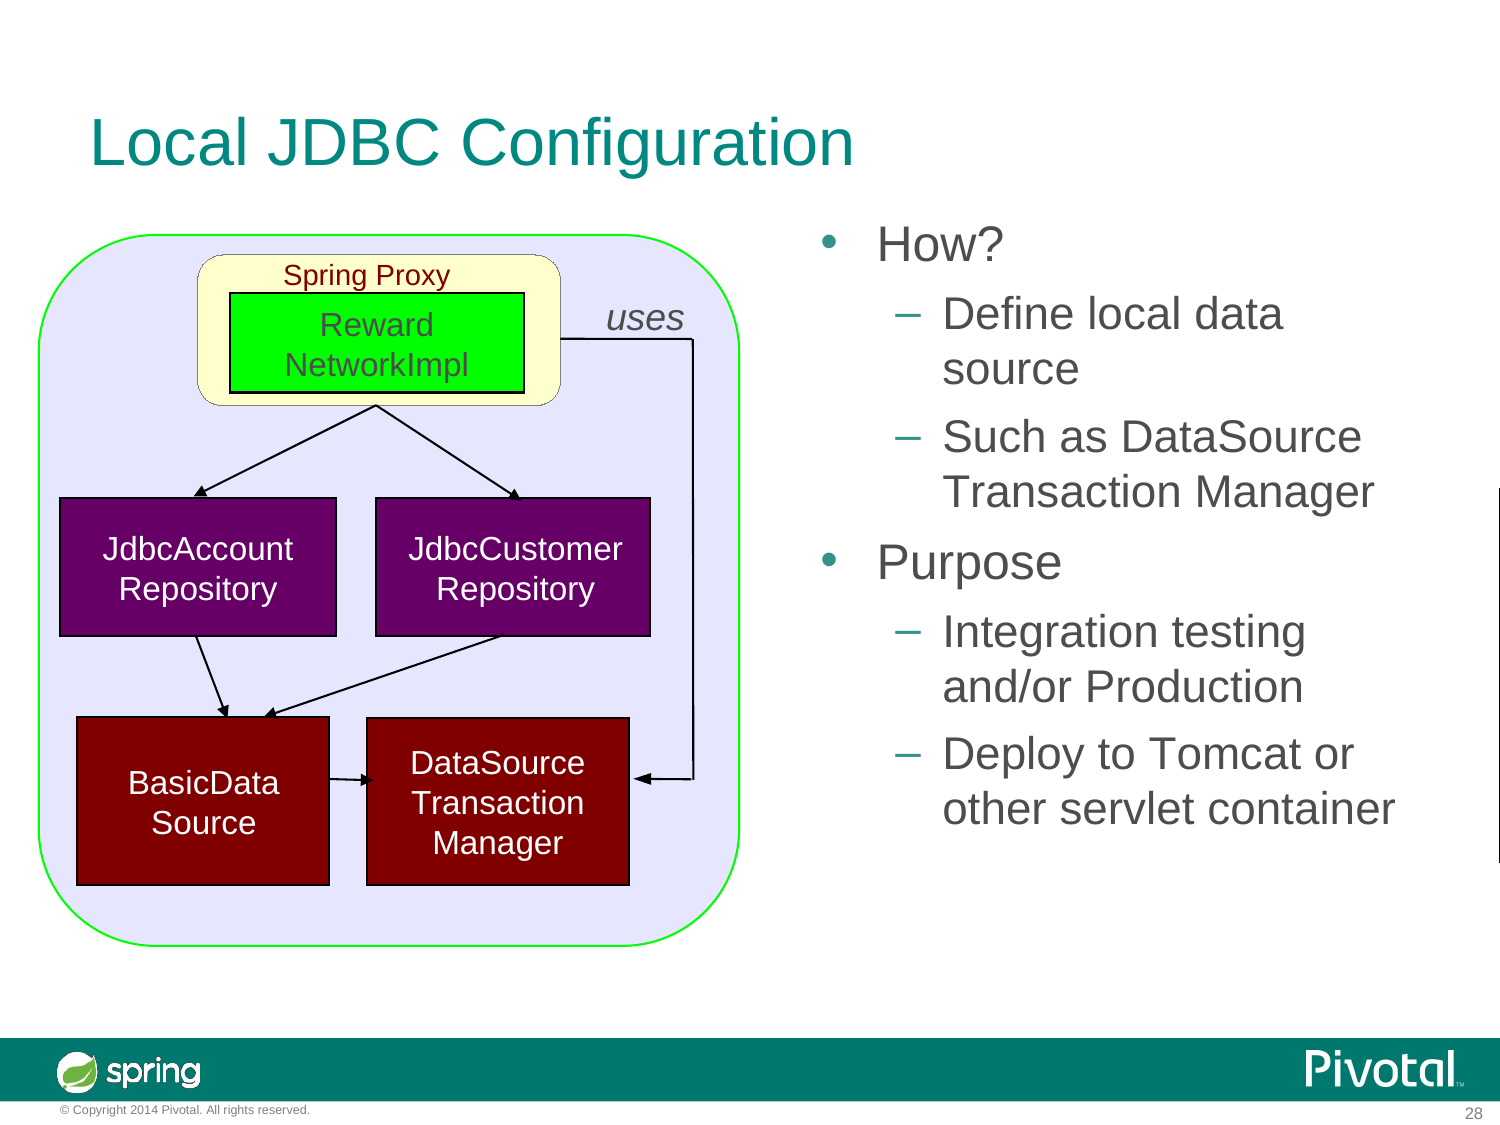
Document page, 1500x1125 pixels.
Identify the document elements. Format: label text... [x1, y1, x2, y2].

text_box [38, 234, 740, 946]
picture [1306, 1050, 1464, 1087]
title Local JDBC Configuration [75, 45, 1426, 233]
text_box Spring Proxy [268, 249, 489, 304]
text_box Reward NetworkImpl [229, 293, 525, 393]
list How? Define local data source Such as DataSource Transaction Manager Purpose Integration testing and/or Production Deploy to Tomcat or other servlet container [805, 204, 1436, 947]
text_box BasicData Source [77, 753, 331, 849]
text_box JdbcCustomer Repository [378, 519, 653, 615]
text_box DataSource Transaction Manager [366, 717, 630, 886]
text_box JdbcAccount Repository [60, 519, 336, 615]
text_box uses [591, 285, 701, 346]
picture [32, 1041, 210, 1103]
